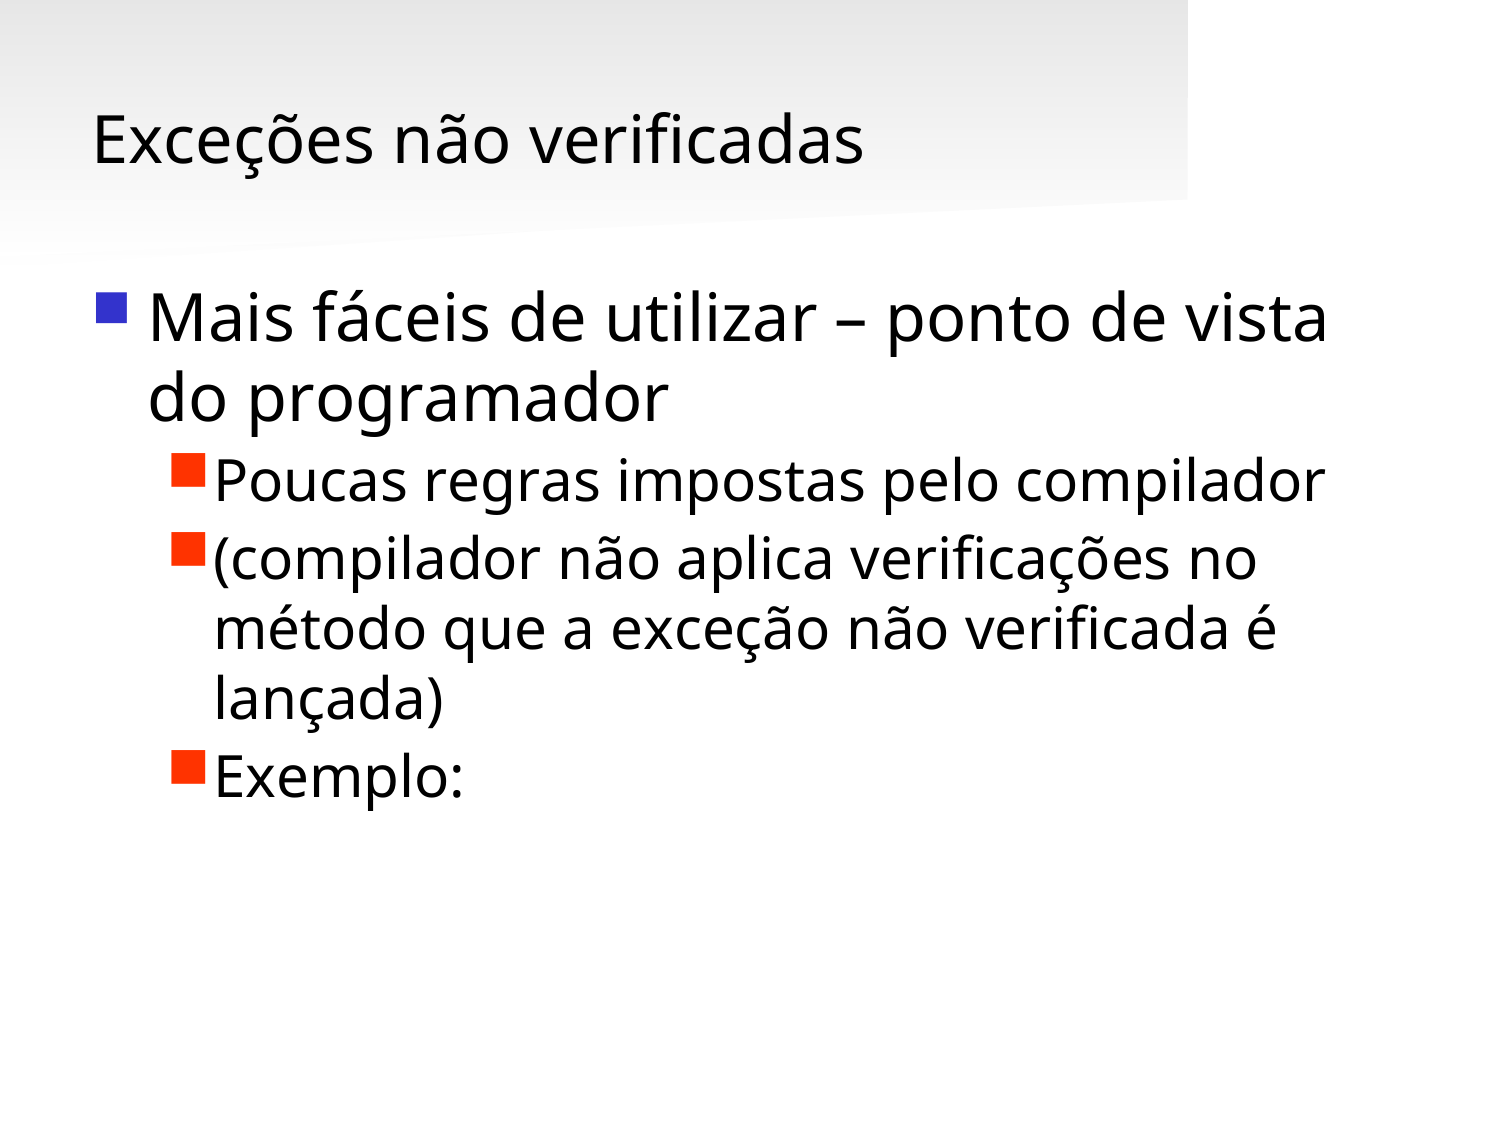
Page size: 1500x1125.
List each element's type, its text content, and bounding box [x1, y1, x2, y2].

title Exceções não verificadas [76, 42, 1427, 231]
list Mais fáceis de utilizar – ponto de vista do programador Poucas regras impostas pelo compilador (compilador não aplica verificações no método que a exceção não verificada é lançada) Exemplo: [76, 267, 1427, 1005]
